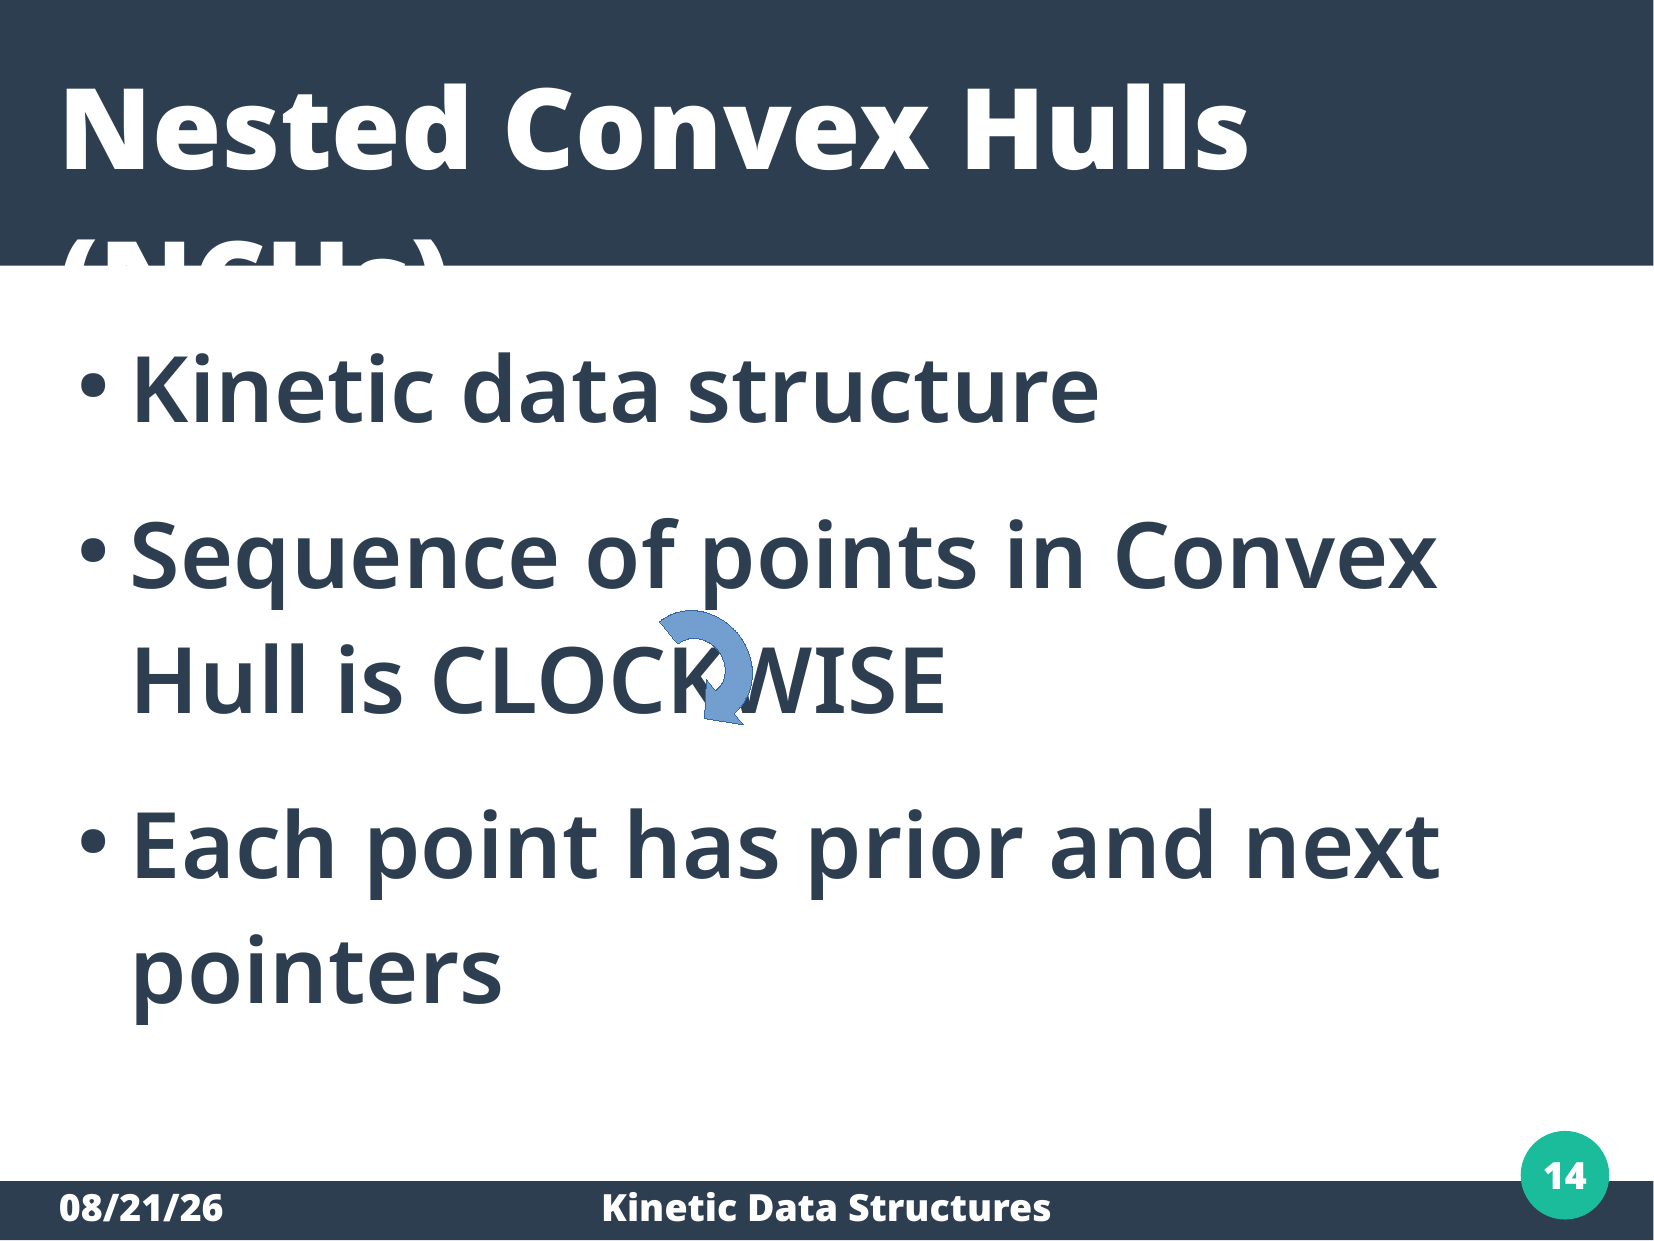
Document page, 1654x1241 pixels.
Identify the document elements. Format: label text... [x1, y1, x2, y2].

list Kinetic data structure Sequence of points in Convex Hull is CLOCKWISE Each point has prior and next pointers [59, 324, 1595, 1152]
text_box [659, 610, 753, 725]
title Nested Convex Hulls (NCHs) [59, 49, 1595, 207]
